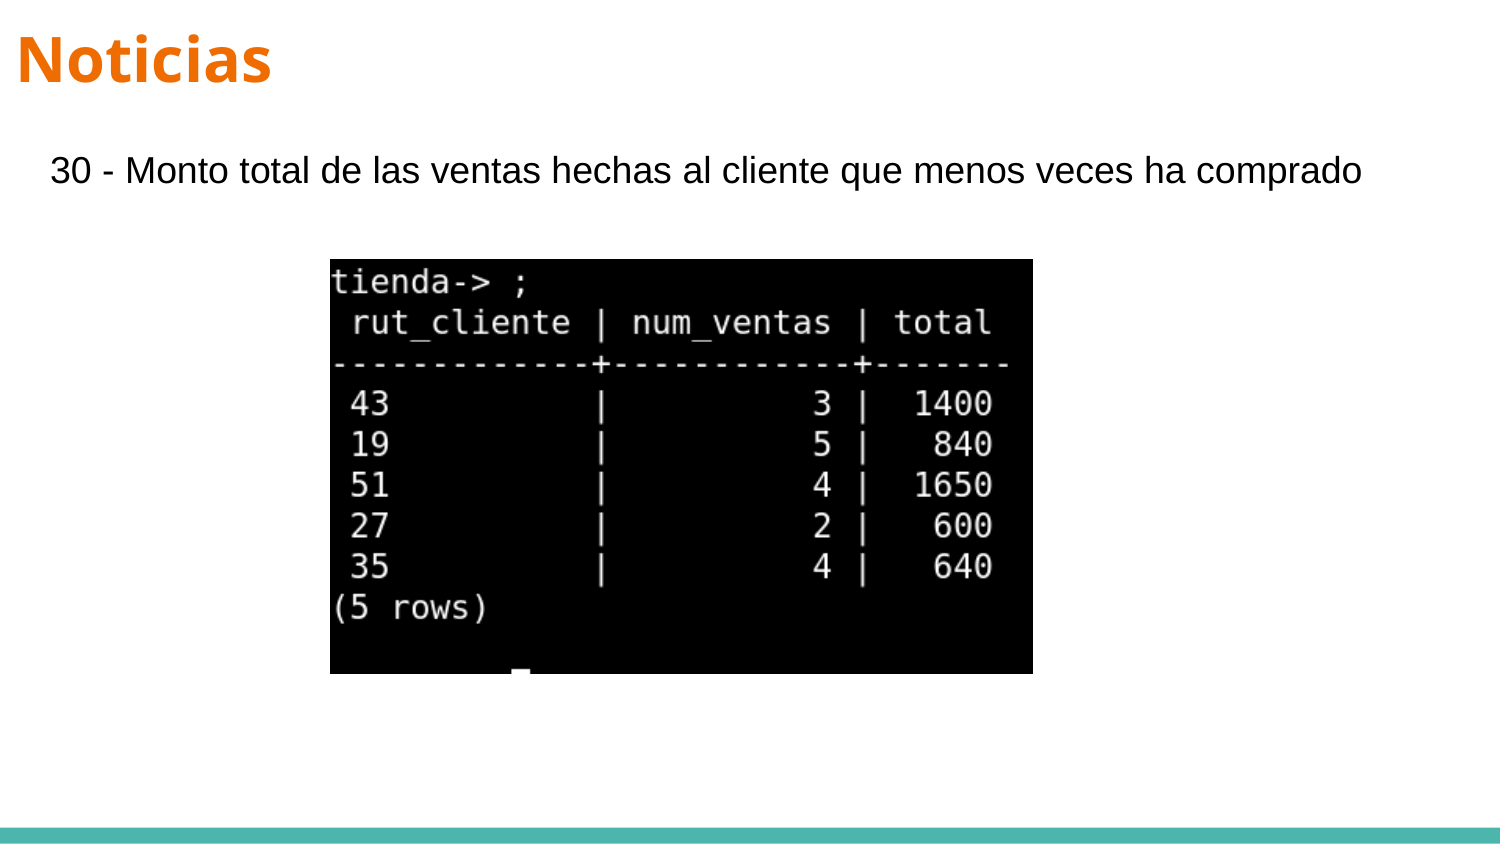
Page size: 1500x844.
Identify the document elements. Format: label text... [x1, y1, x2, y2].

picture [330, 259, 1033, 674]
title Noticias [0, 0, 1398, 116]
text_box 30 - Monto total de las ventas hechas al cliente que menos veces ha comprado [35, 141, 1394, 241]
